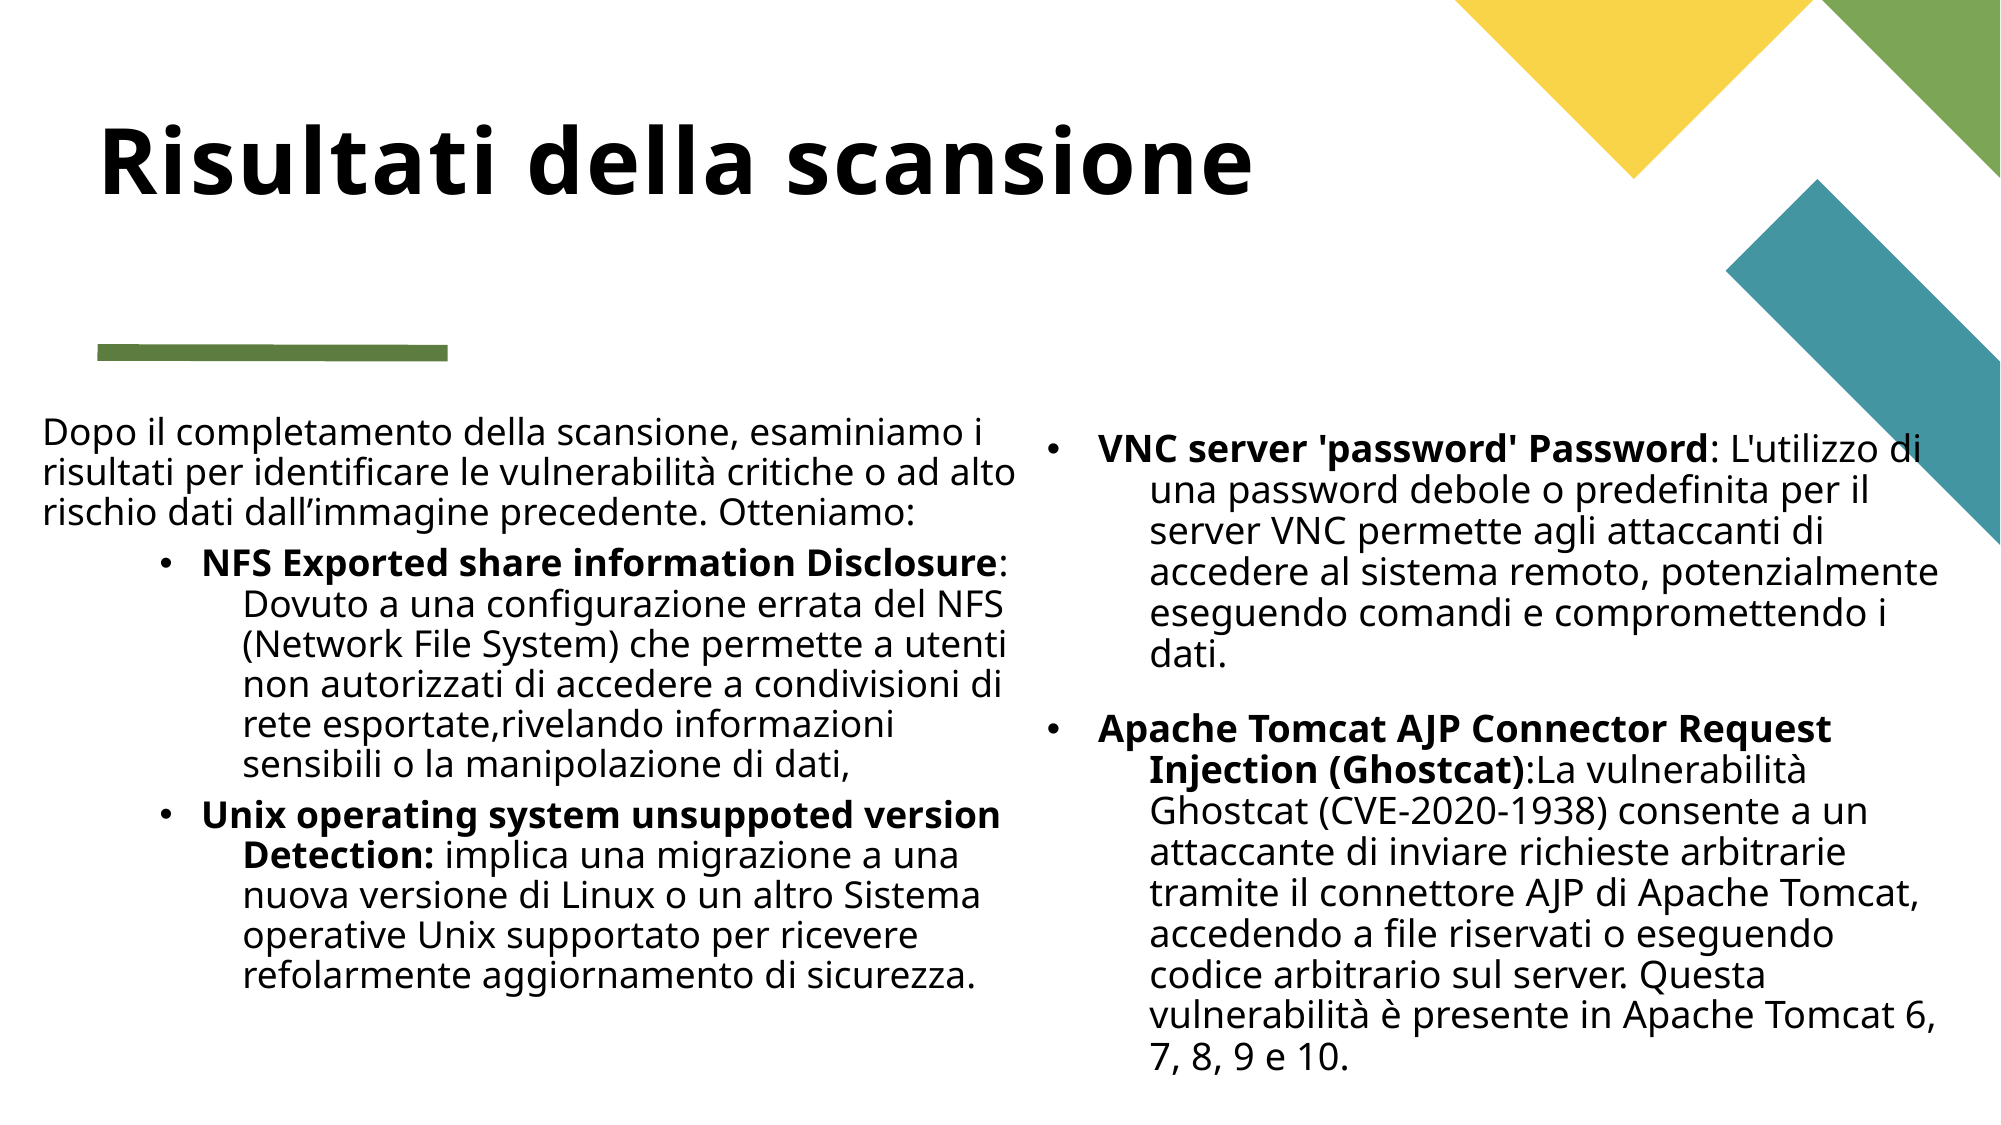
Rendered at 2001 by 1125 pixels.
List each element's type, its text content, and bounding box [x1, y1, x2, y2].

list Dopo il completamento della scansione, esaminiamo i risultati per identificare le vulnerabilità critiche o ad alto rischio dati dall’immagine precedente. Otteniamo: NFS Exported share information Disclosure: Dovuto a una configurazione errata del NFS (Network File System) che permette a utenti non autorizzati di accedere a condivisioni di rete esportate,rivelando informazioni sensibili o la manipolazione di dati, Unix operating system unsuppoted version Detection: implica una migrazione a una nuova versione di Linux o un altro Sistema operative Unix supportato per ricevere refolarmente aggiornamento di sicurezza. [42, 406, 1047, 1093]
list VNC server 'password' Password: L'utilizzo di una password debole o predefinita per il server VNC permette agli attaccanti di accedere al sistema remoto, potenzialmente eseguendo comandi e compromettendo i dati. Apache Tomcat AJP Connector Request Injection (Ghostcat):La vulnerabilità Ghostcat (CVE-2020-1938) consente a un attaccante di inviare richieste arbitrarie tramite il connettore AJP di Apache Tomcat, accedendo a file riservati o eseguendo codice arbitrario sul server. Questa vulnerabilità è presente in Apache Tomcat 6, 7, 8, 9 e 10. [1046, 422, 1958, 1093]
title Risultati della scansione [97, 32, 1898, 213]
